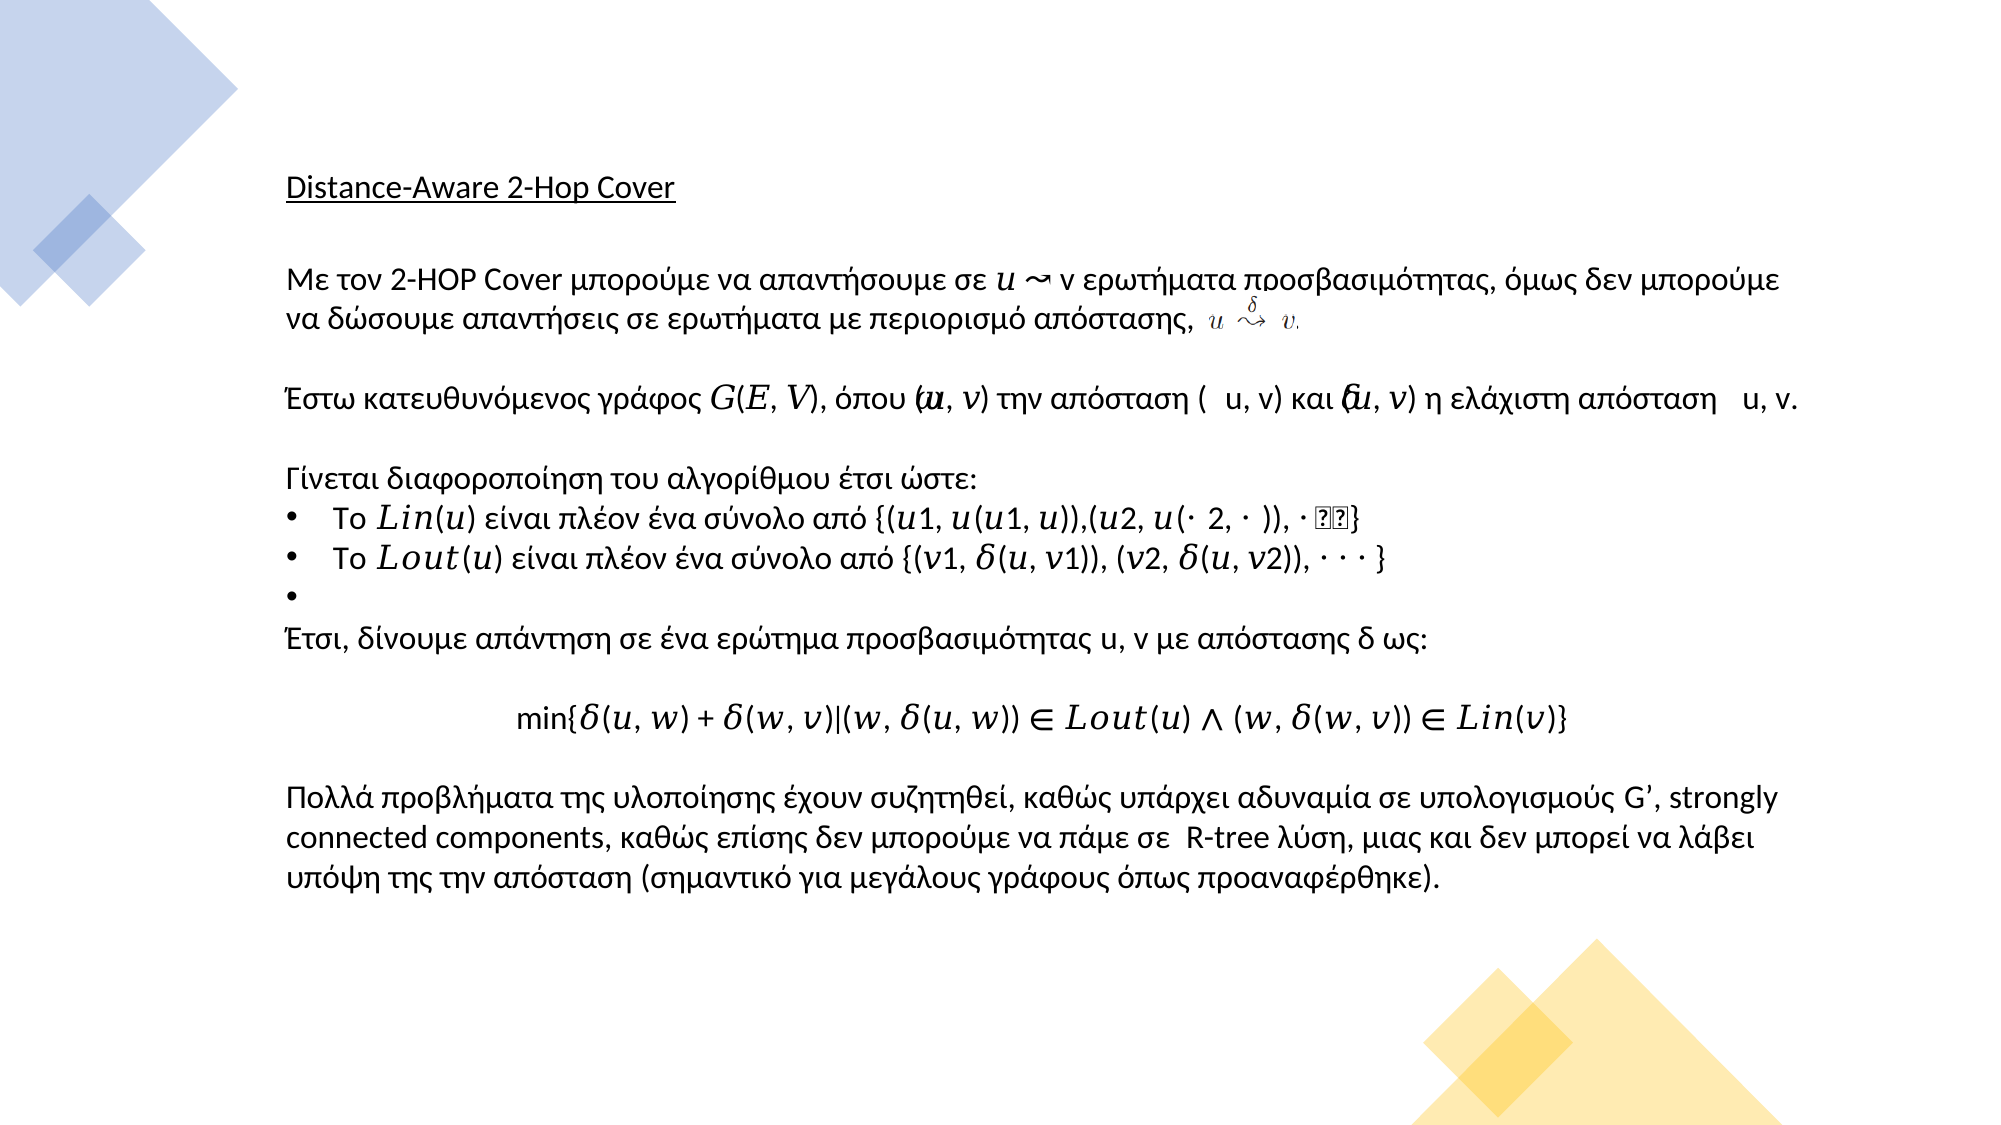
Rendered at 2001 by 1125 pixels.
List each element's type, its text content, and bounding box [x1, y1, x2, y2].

text_box Με τον 2-HOP Cover μπορούμε να απαντήσουμε σε 𝑢 ↝ v ερωτήματα προσβασιμότητας, όμως δεν μπορούμε να δώσουμε απαντήσεις σε ερωτήματα με περιορισμό απόστασης, . Έστω κατευθυνόμενος γράφος 𝐺(𝐸, 𝑉), όπου 𝜔(𝑢, 𝑣) την απόσταση (u, v) και 𝛿(𝑢, 𝑣) η ελάχιστη απόσταση u, v. Γίνεται διαφοροποίηση του αλγορίθμου έτσι ώστε: Το 𝐿𝑖𝑛(𝑢) είναι πλέον ένα σύνολο από {(𝑢1, 𝛿(𝑢1, 𝑢)),(𝑢2, 𝛿(𝑢2, 𝑢)), ⋅ ⋅ ⋅ } Το 𝐿𝑜𝑢𝑡(𝑢) είναι πλέον ένα σύνολο από {(𝑣1, 𝛿(𝑢, 𝑣1)), (𝑣2, 𝛿(𝑢, 𝑣2)), ⋅ ⋅ ⋅ } Έτσι, δίνουμε απάντηση σε ένα ερώτημα προσβασιμότητας u, v με απόστασης δ ως: min{𝛿(𝑢, 𝑤) + 𝛿(𝑤, 𝑣)∣(𝑤, 𝛿(𝑢, 𝑤)) ∈ 𝐿𝑜𝑢𝑡(𝑢) ∧ (𝑤, 𝛿(𝑤, 𝑣)) ∈ 𝐿𝑖𝑛(𝑣)} Πολλά προβλήματα της υλοποίησης έχουν συζητηθεί, καθώς υπάρχει αδυναμία σε υπολογισμούς G’, strongly connected components, καθώς επίσης δεν μπορούμε να πάμε σε R-tree λύση, μιας και δεν μπορεί να λάβει υπόψη της την απόσταση (σημαντικό για μεγάλους γράφους όπως προαναφέρθηκε). [271, 249, 1819, 911]
text_box [0, 0, 2000, 1125]
text_box Distance-Aware 2-Hop Cover [271, 157, 1272, 213]
picture [1209, 291, 1297, 334]
